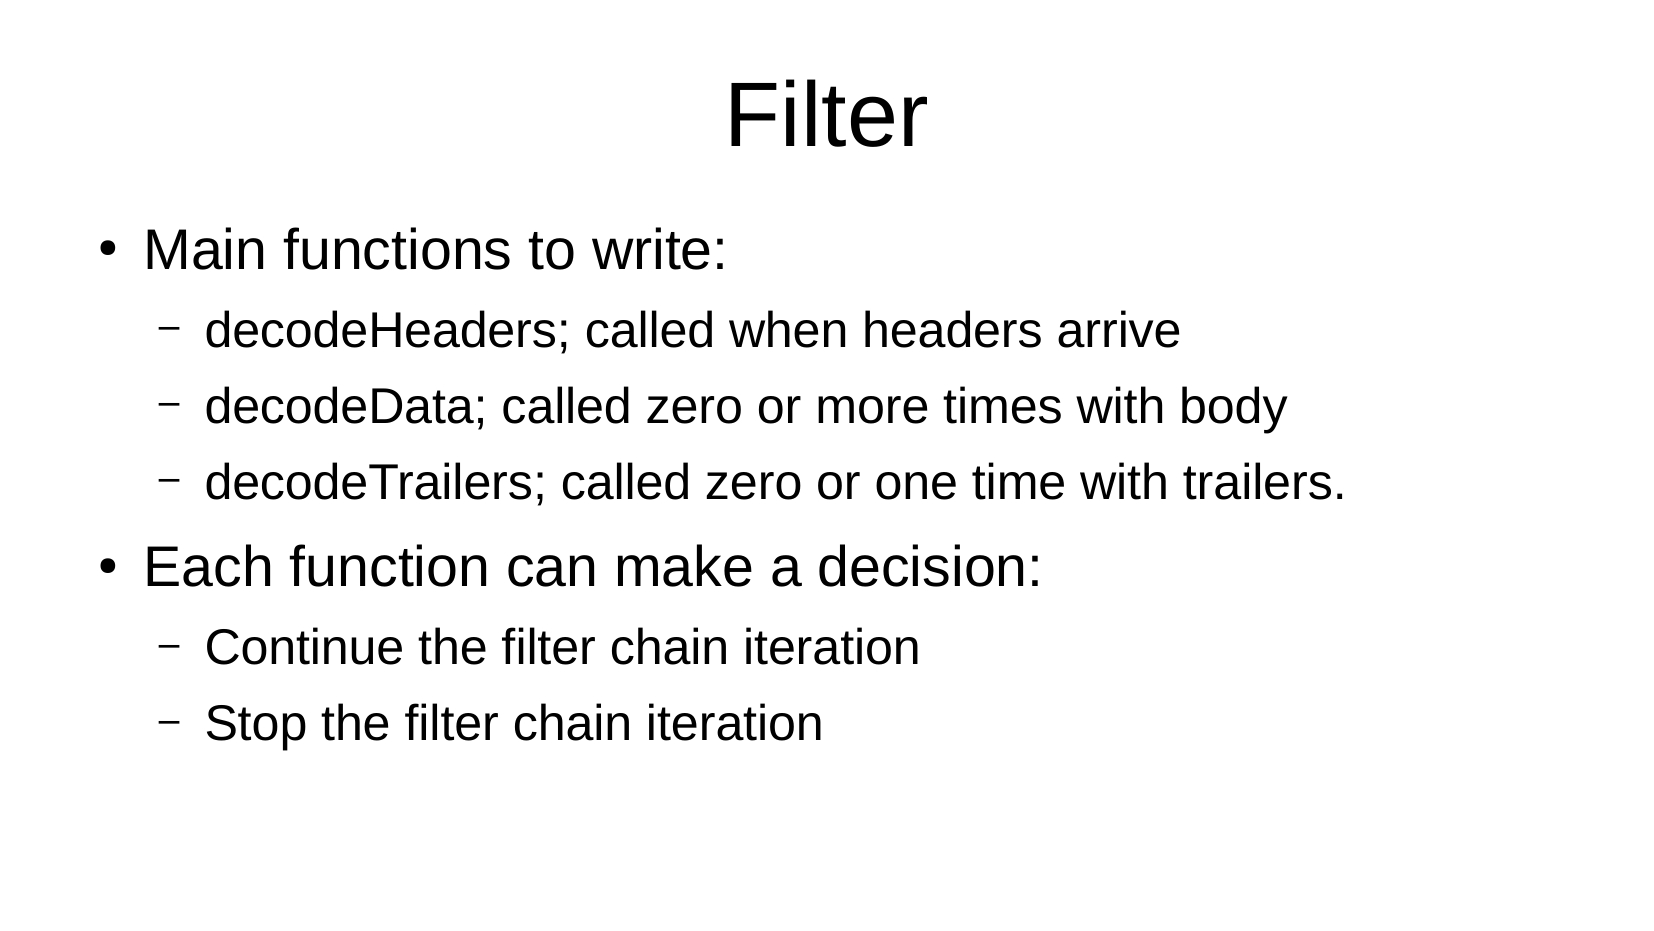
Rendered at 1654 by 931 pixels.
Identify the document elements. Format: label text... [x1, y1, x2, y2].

list Main functions to write: decodeHeaders; called when headers arrive decodeData; called zero or more times with body decodeTrailers; called zero or one time with trailers. Each function can make a decision: Continue the filter chain iteration Stop the filter chain iteration [82, 217, 1571, 758]
title Filter [82, 37, 1571, 193]
